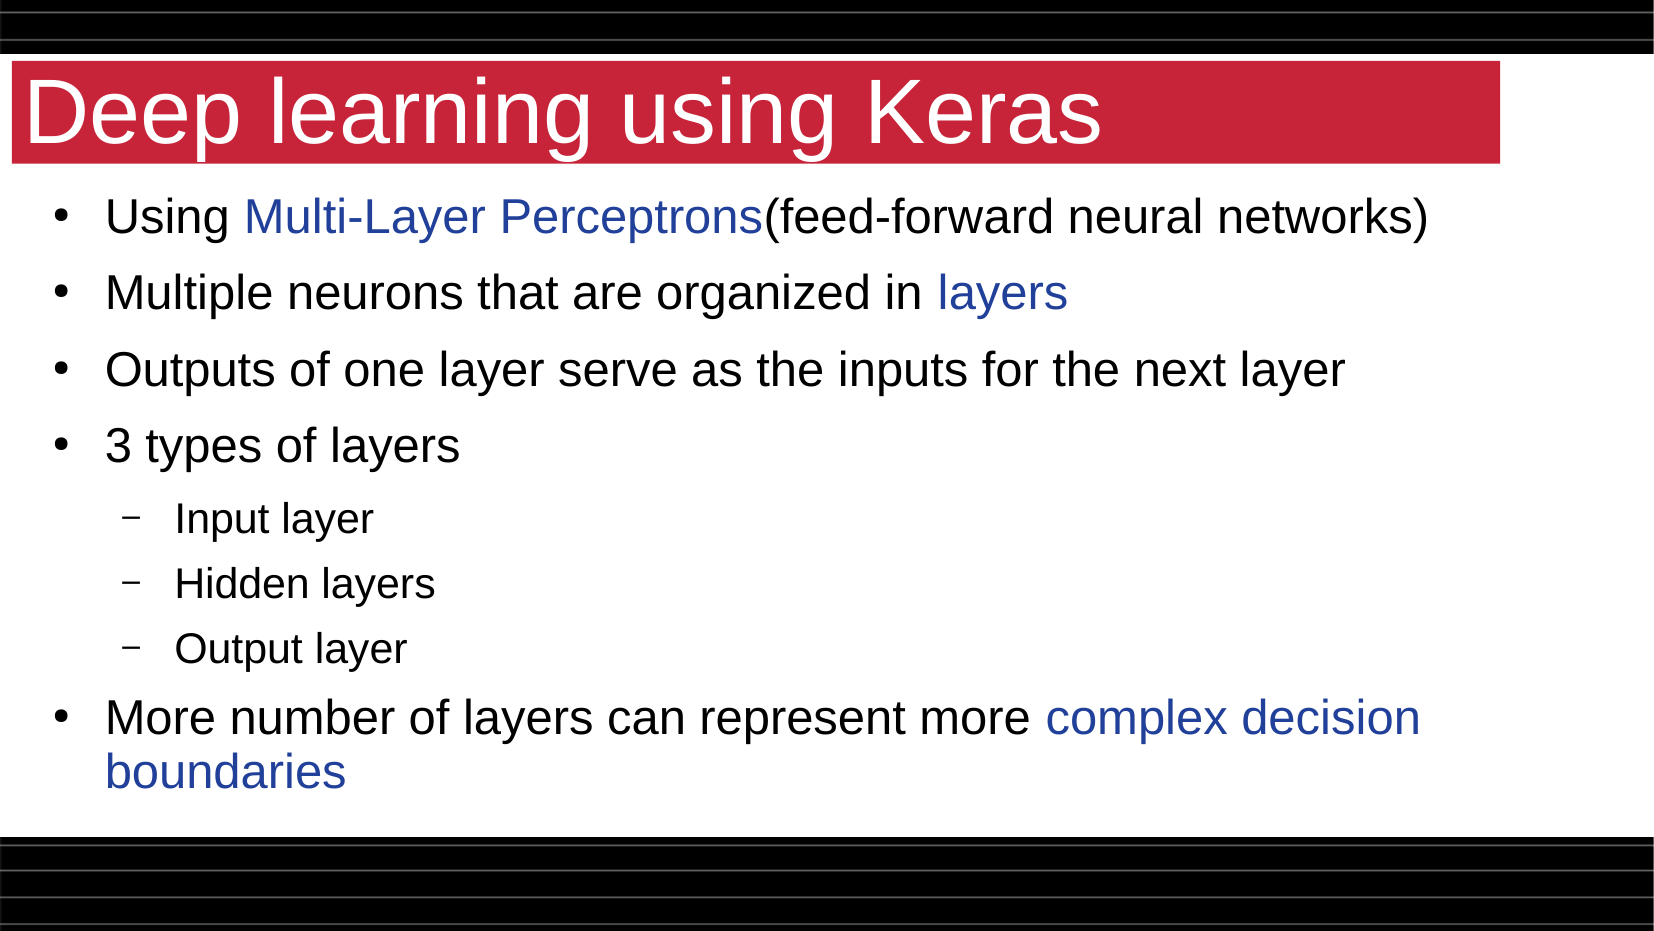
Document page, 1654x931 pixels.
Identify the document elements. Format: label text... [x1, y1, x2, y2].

title Deep learning using Keras [11, 60, 1501, 164]
picture [0, 0, 1654, 54]
picture [0, 837, 1654, 931]
list Using Multi-Layer Perceptrons(feed-forward neural networks) Multiple neurons that are organized in layers Outputs of one layer serve as the inputs for the next layer 3 types of layers Input layer Hidden layers Output layer More number of layers can represent more complex decision boundaries [35, 188, 1560, 804]
